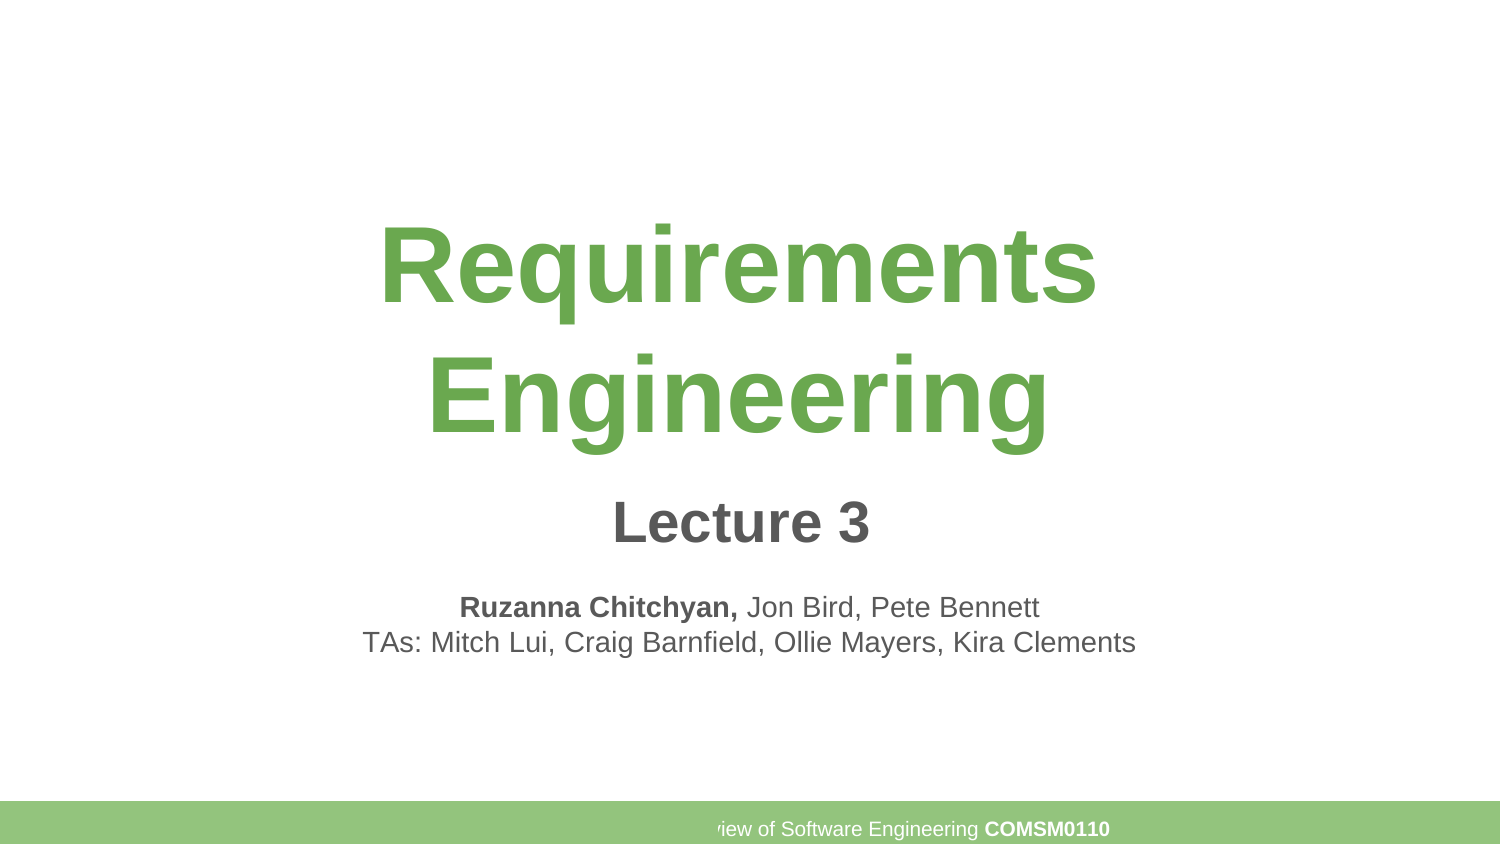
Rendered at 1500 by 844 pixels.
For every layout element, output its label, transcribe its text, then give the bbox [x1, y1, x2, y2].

title Requirements Engineering [40, 132, 1439, 470]
subtitle Lecture 3 Ruzanna Chitchyan, Jon Bird, Pete Bennett TAs: Mitch Lui, Craig Barnfield, Ollie Mayers, Kira Clements [51, 468, 1449, 711]
